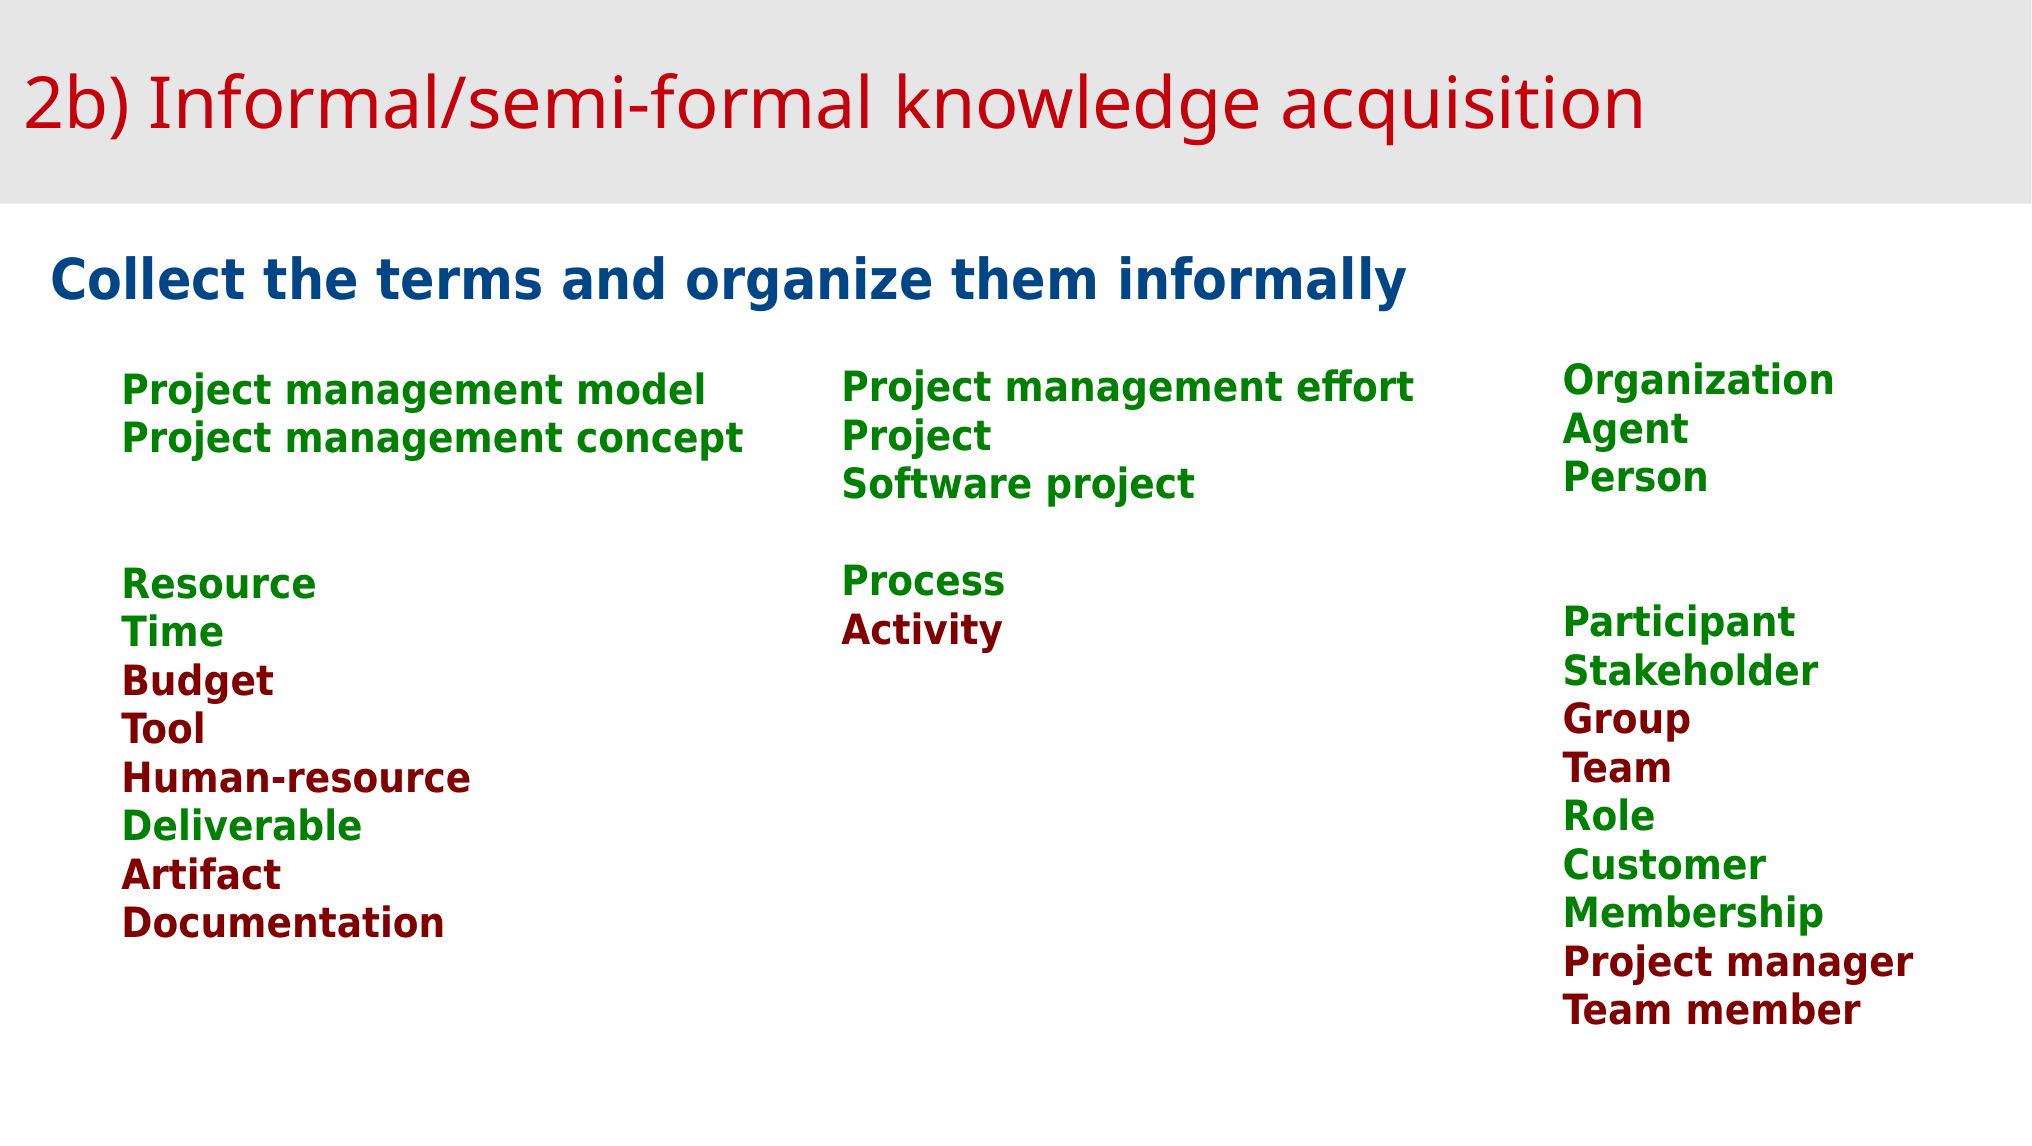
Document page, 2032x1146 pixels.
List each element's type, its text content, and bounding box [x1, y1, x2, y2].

list Collect the terms and organize them informally [0, 247, 2032, 1099]
text_box Organization Agent Person Participant Stakeholder Group Team Role Customer Membership Project manager Team member [1547, 348, 1929, 1085]
text_box Project management effort Project Software project Process Activity [826, 355, 1453, 959]
text_box Project management model Project management concept Resource Time Budget Tool Human-resource Deliverable Artifact Documentation [106, 358, 758, 997]
title 2b) Informal/semi-formal knowledge acquisition [0, 0, 2032, 204]
